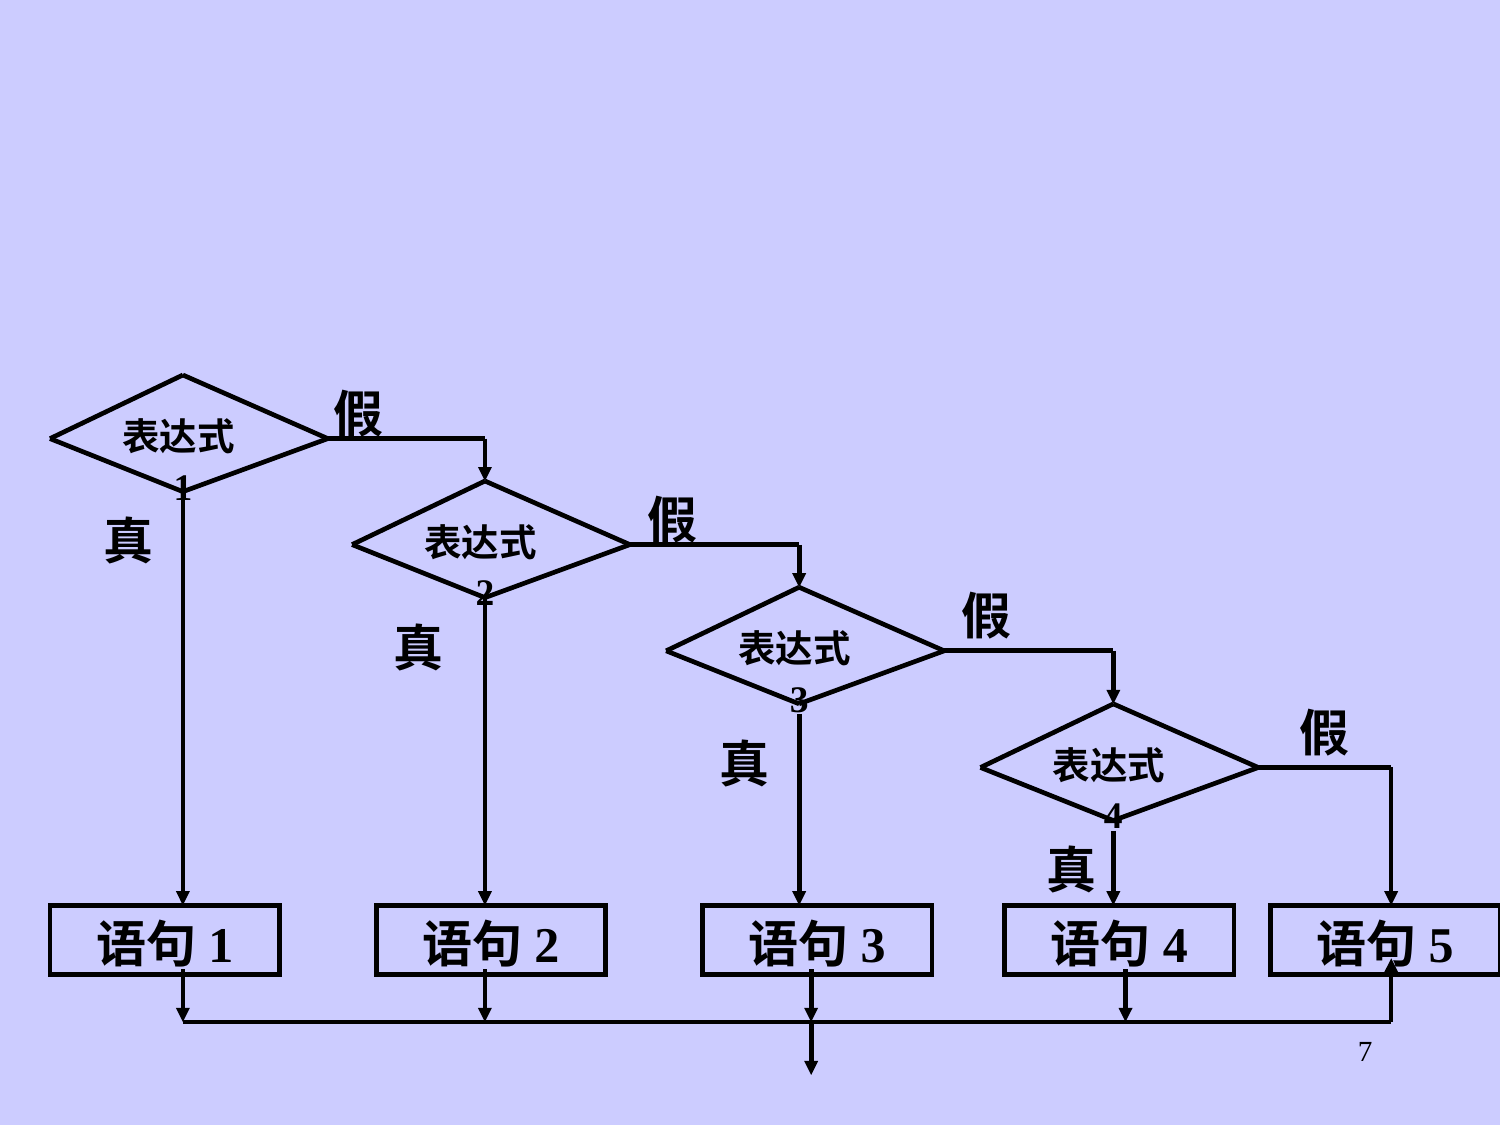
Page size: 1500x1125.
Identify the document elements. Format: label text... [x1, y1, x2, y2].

text_box 真 [702, 725, 787, 795]
text_box 假 [944, 576, 1029, 647]
text_box 真 [86, 502, 171, 572]
text_box 真 [376, 608, 461, 678]
text_box 假 [315, 375, 401, 445]
text_box 语句3 [702, 905, 933, 975]
text_box 语句5 [1270, 905, 1500, 975]
text_box 假 [1282, 693, 1368, 763]
text_box 语句5 [1382, 943, 1391, 952]
text_box 语句1 [49, 905, 280, 975]
text_box 真 [1028, 831, 1114, 901]
text_box 语句4 [1004, 905, 1235, 975]
text_box 表达式1 [110, 406, 256, 510]
text_box <编号> [1074, 1025, 1388, 1101]
text_box 假 [629, 481, 715, 542]
text_box 假 [629, 543, 715, 551]
text_box 假 [678, 537, 690, 542]
text_box 语句2 [376, 905, 606, 975]
text_box 表达式3 [726, 618, 872, 722]
text_box 表达式2 [412, 512, 558, 616]
text_box 表达式4 [1040, 735, 1186, 839]
